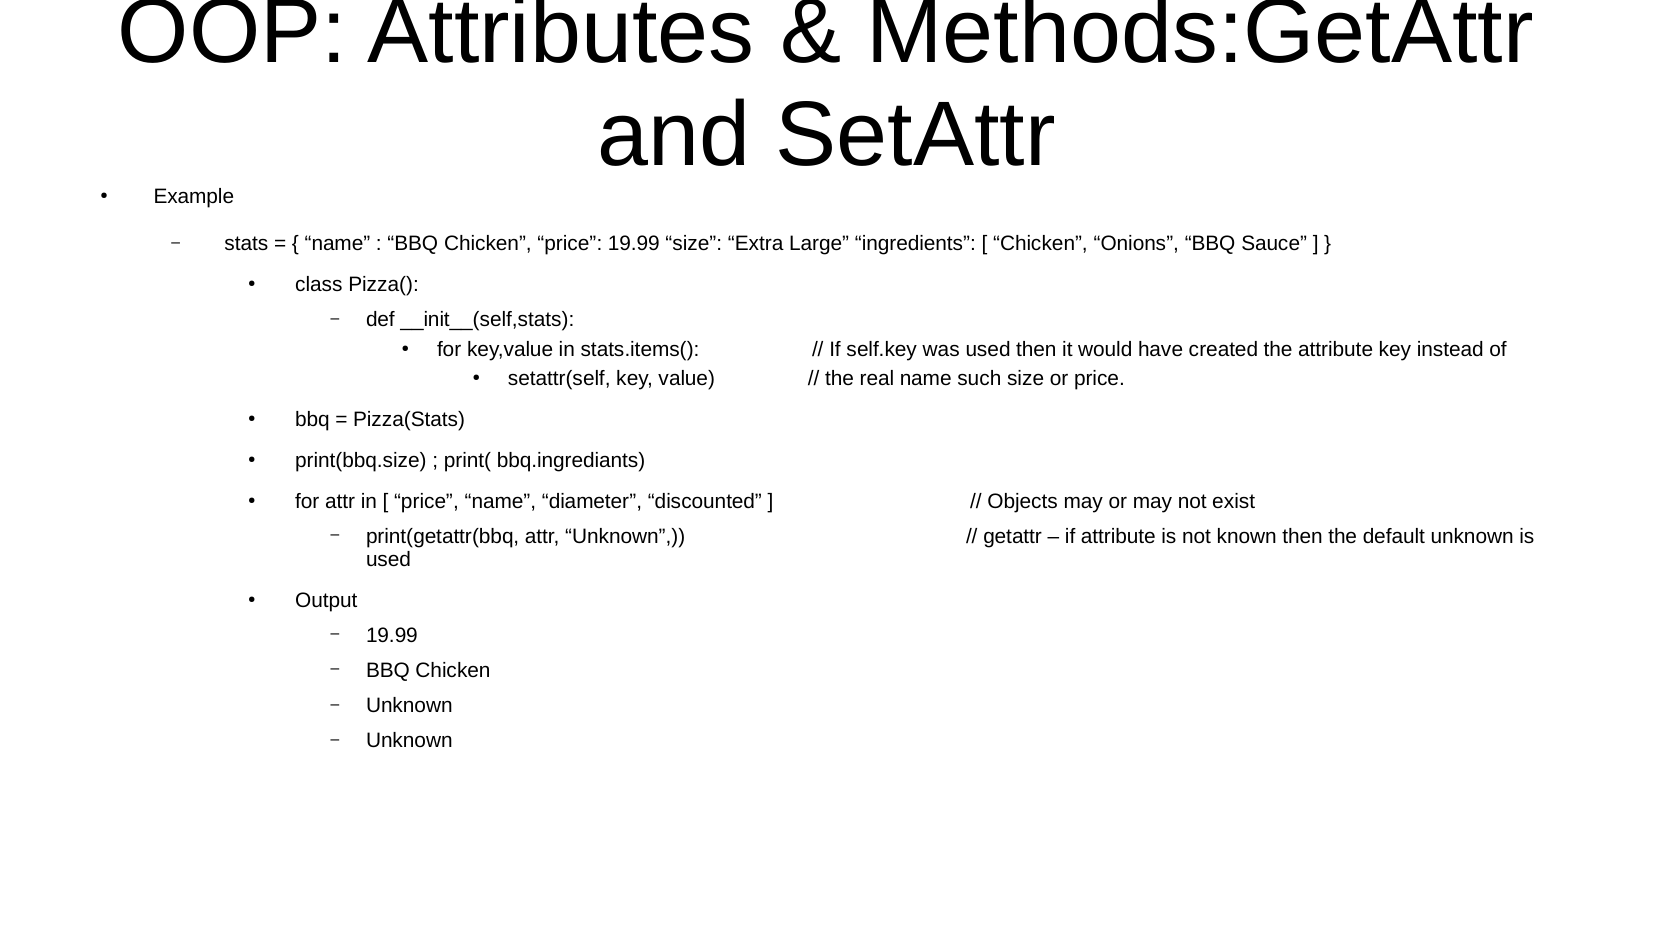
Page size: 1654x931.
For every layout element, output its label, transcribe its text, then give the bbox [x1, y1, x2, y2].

list Example stats = { “name” : “BBQ Chicken”, “price”: 19.99 “size”: “Extra Large” “ingredients”: [ “Chicken”, “Onions”, “BBQ Sauce” ] } class Pizza(): def __init__(self,stats): for key,value in stats.items(): // If self.key was used then it would have created the attribute key instead of setattr(self, key, value) // the real name such size or price. bbq = Pizza(Stats) print(bbq.size) ; print( bbq.ingrediants) for attr in [ “price”, “name”, “diameter”, “discounted” ] // Objects may or may not exist print(getattr(bbq, attr, “Unknown”,)) // getattr – if attribute is not known then the default unknown is used Output 19.99 BBQ Chicken Unknown Unknown [82, 185, 1571, 931]
title OOP: Attributes & Methods:GetAttr and SetAttr [82, 0, 1571, 185]
